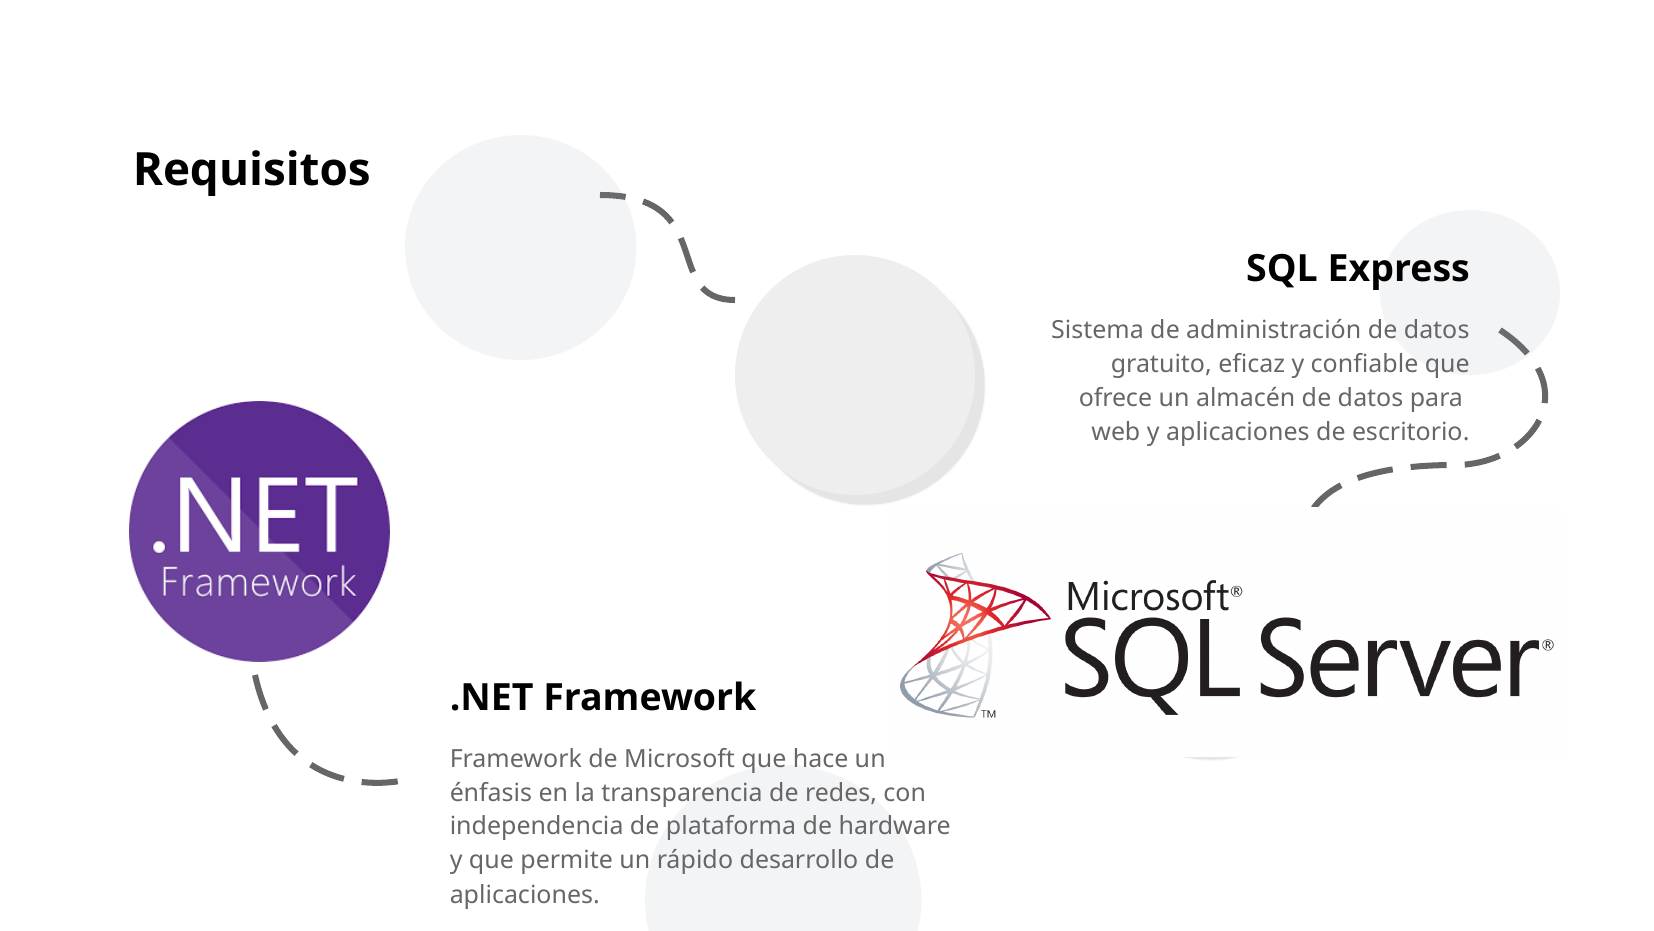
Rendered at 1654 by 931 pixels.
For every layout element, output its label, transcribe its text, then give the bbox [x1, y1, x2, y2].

text_box Sistema de administración de datos gratuito, eficaz y confiable que ofrece un almacén de datos para web y aplicaciones de escritorio. [1035, 304, 1486, 456]
text_box SQL Express [1155, 234, 1486, 301]
text_box .NET Framework [435, 662, 827, 733]
picture [885, 507, 1565, 758]
text_box Framework de Microsoft que hace un énfasis en la transparencia de redes, con independencia de plataforma de hardware y que permite un rápido desarrollo de aplicaciones. [435, 732, 975, 931]
picture [129, 401, 390, 662]
text_box Requisitos [118, 129, 704, 207]
